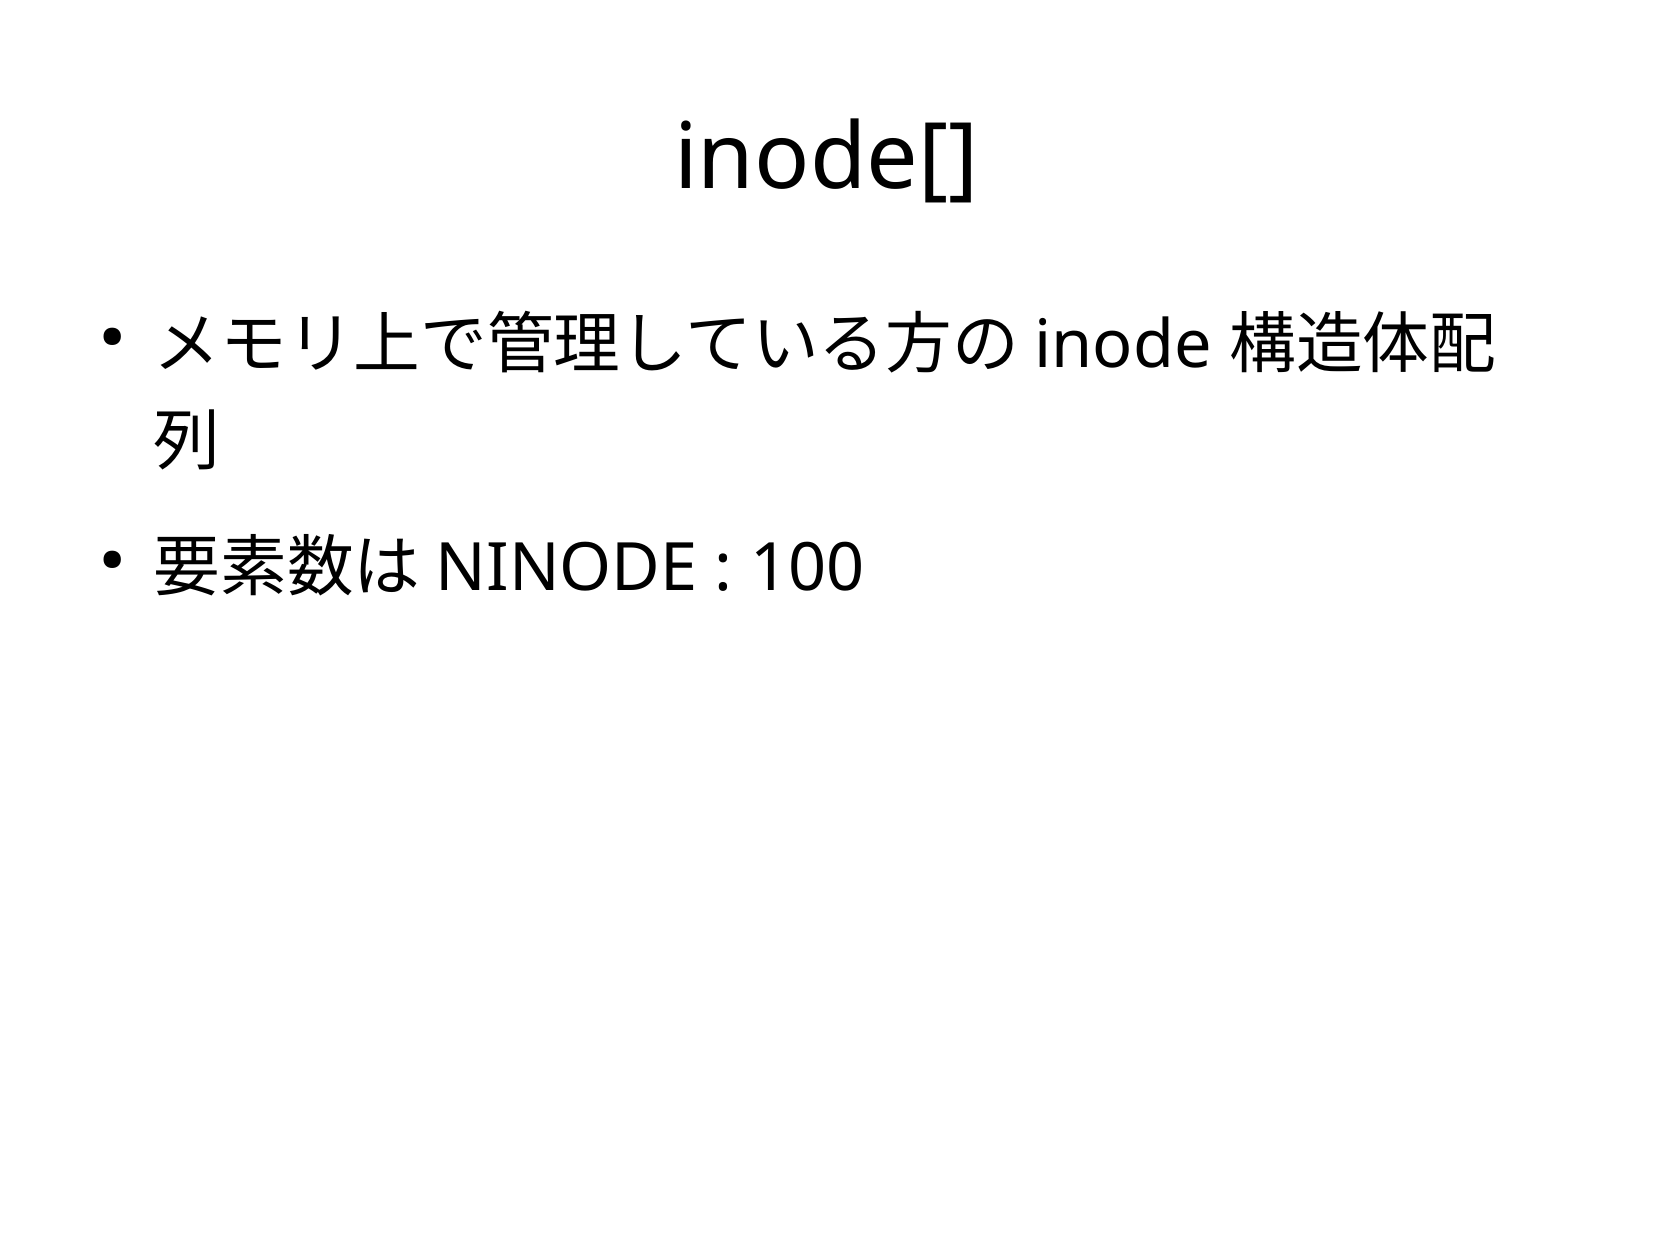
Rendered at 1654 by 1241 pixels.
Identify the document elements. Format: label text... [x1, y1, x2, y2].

title inode[] [82, 49, 1571, 257]
list メモリ上で管理している方の inode 構造体配列 要素数は NINODE : 100 [82, 290, 1538, 1170]
